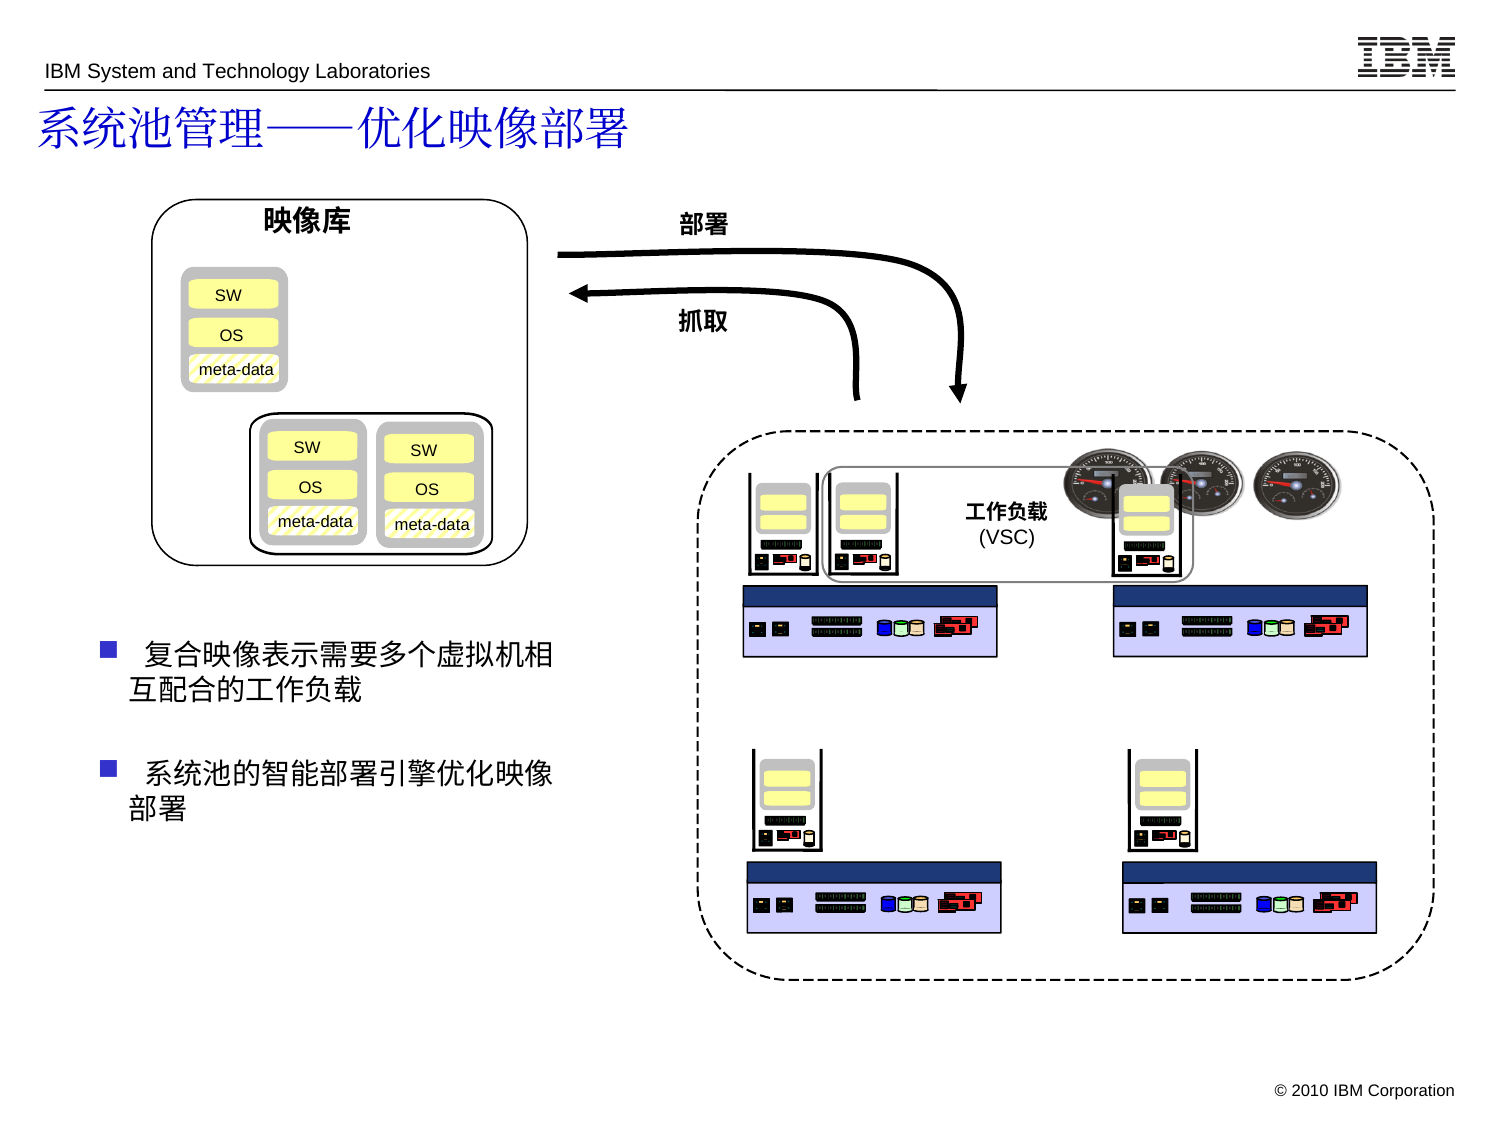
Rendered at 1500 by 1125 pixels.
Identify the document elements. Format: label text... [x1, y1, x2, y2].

text_box [1135, 831, 1148, 846]
text_box [841, 540, 882, 549]
text_box [765, 816, 806, 825]
text_box meta-data [182, 353, 291, 388]
text_box 映像库 [248, 198, 367, 246]
text_box OS [283, 471, 338, 505]
text_box [800, 554, 811, 569]
text_box OS [400, 473, 455, 508]
picture [1057, 441, 1348, 524]
text_box [804, 830, 815, 845]
text_box [379, 542, 481, 548]
text_box [755, 482, 812, 535]
text_box [184, 388, 285, 393]
text_box [747, 862, 1001, 933]
text_box [376, 421, 484, 541]
text_box [1118, 556, 1132, 571]
text_box [1140, 817, 1181, 826]
text_box SW [200, 279, 257, 314]
text_box [835, 482, 891, 534]
text_box [1124, 542, 1165, 551]
text_box [1163, 556, 1174, 567]
text_box SW [279, 431, 336, 466]
text_box SW [395, 434, 453, 468]
text_box [880, 554, 891, 569]
picture [1358, 37, 1455, 77]
text_box [755, 554, 768, 570]
text_box [761, 540, 802, 549]
text_box [1152, 831, 1176, 841]
picture [1057, 468, 1192, 523]
text_box 工作负载 (VSC) [919, 490, 1095, 557]
text_box meta-data [261, 505, 370, 540]
text_box [1136, 556, 1160, 566]
text_box [1179, 831, 1190, 842]
text_box [180, 266, 289, 384]
text_box meta-data [378, 508, 487, 542]
text_box [773, 554, 797, 565]
text_box [1118, 484, 1175, 536]
text_box [1122, 862, 1377, 934]
text_box [263, 540, 364, 546]
text_box [777, 830, 801, 839]
text_box [835, 554, 848, 570]
text_box [853, 554, 877, 565]
text_box [259, 418, 368, 538]
text_box [1135, 758, 1191, 811]
text_box 部署 [665, 201, 745, 247]
text_box [1113, 585, 1368, 657]
text_box [743, 586, 997, 657]
text_box OS [204, 318, 259, 353]
text_box 抓取 [664, 297, 744, 344]
text_box [759, 758, 815, 811]
text_box [759, 830, 772, 846]
title 系统池管理——优化映像部署 [21, 98, 1335, 179]
text_box 复合映像表示需要多个虚拟机相互配合的工作负载 系统池的智能部署引擎优化映像部署 [82, 628, 595, 1037]
